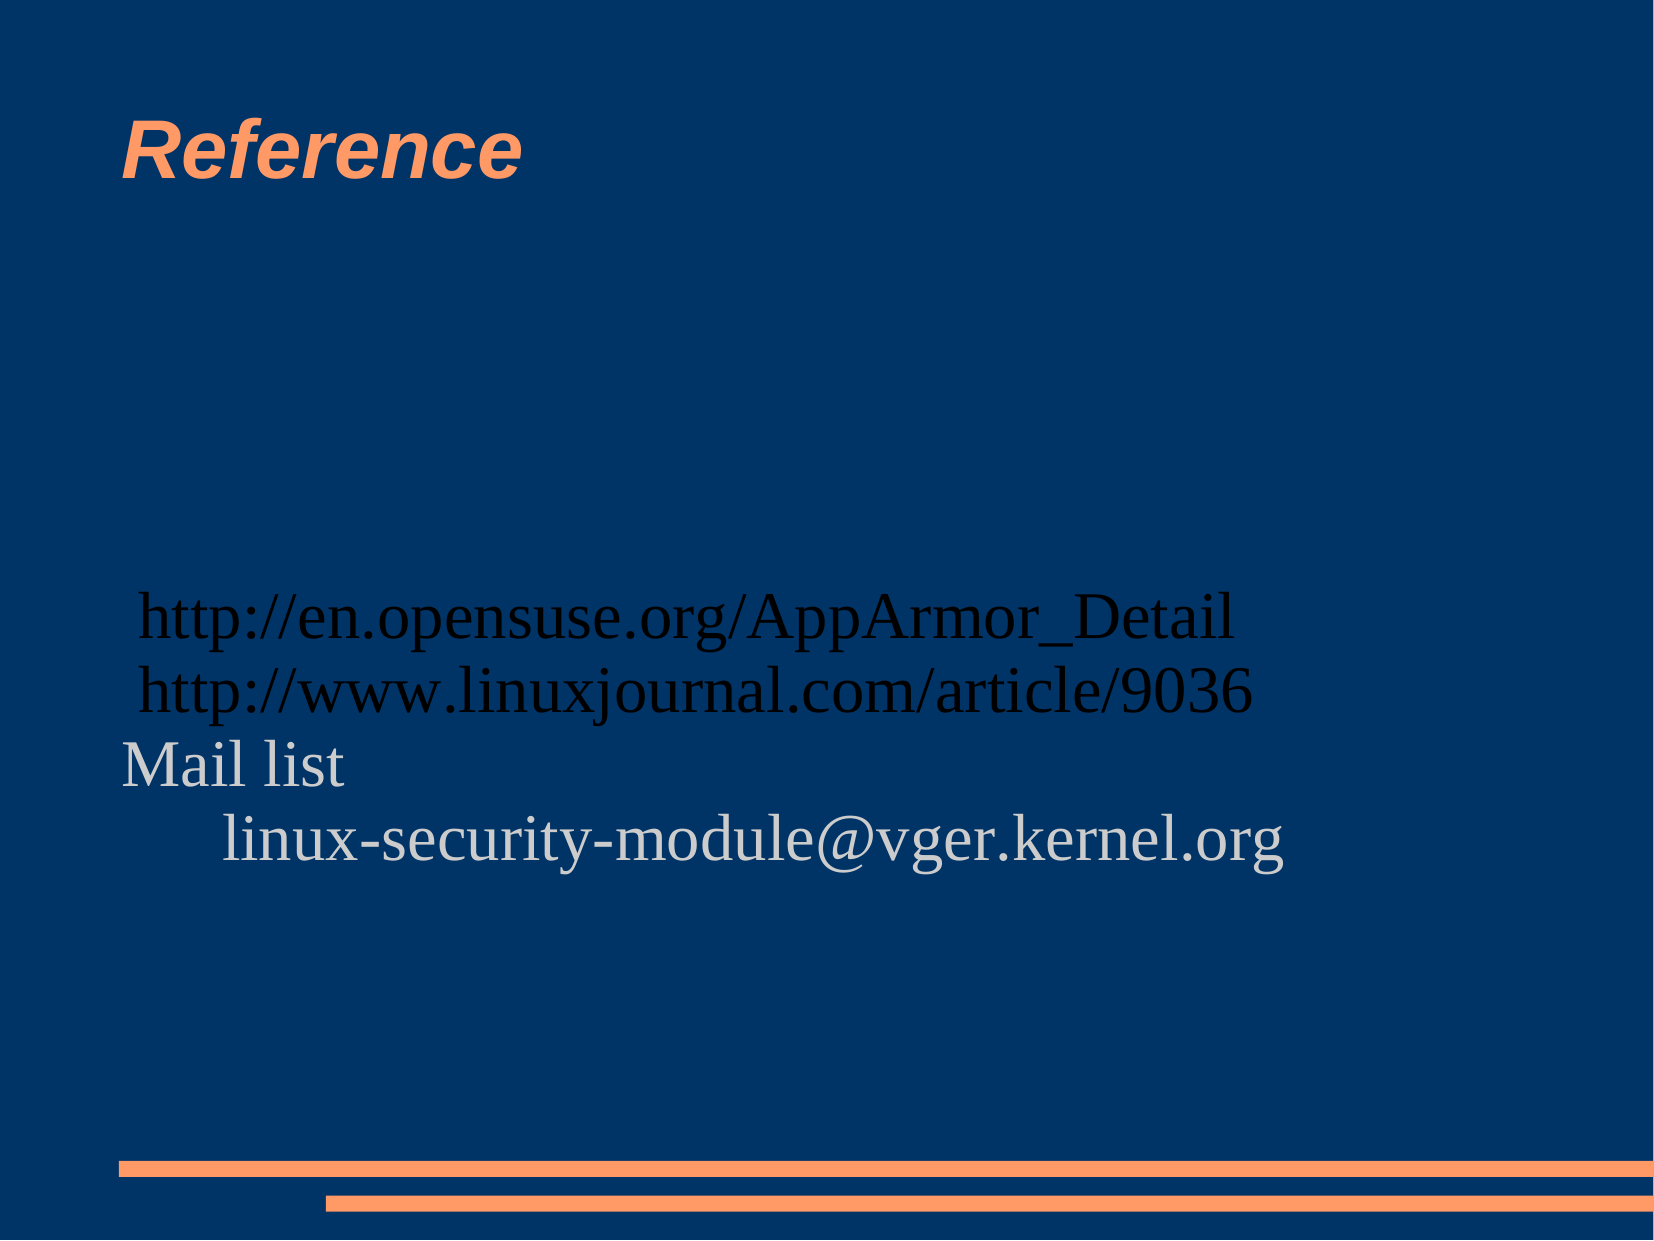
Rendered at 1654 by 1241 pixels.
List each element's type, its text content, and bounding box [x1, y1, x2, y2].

subtitle http://en.opensuse.org/AppArmor_Detail http://www.linuxjournal.com/article/9036 Mail list linux-security-module@vger.kernel.org [121, 322, 1561, 1133]
title Reference [121, 46, 1534, 254]
